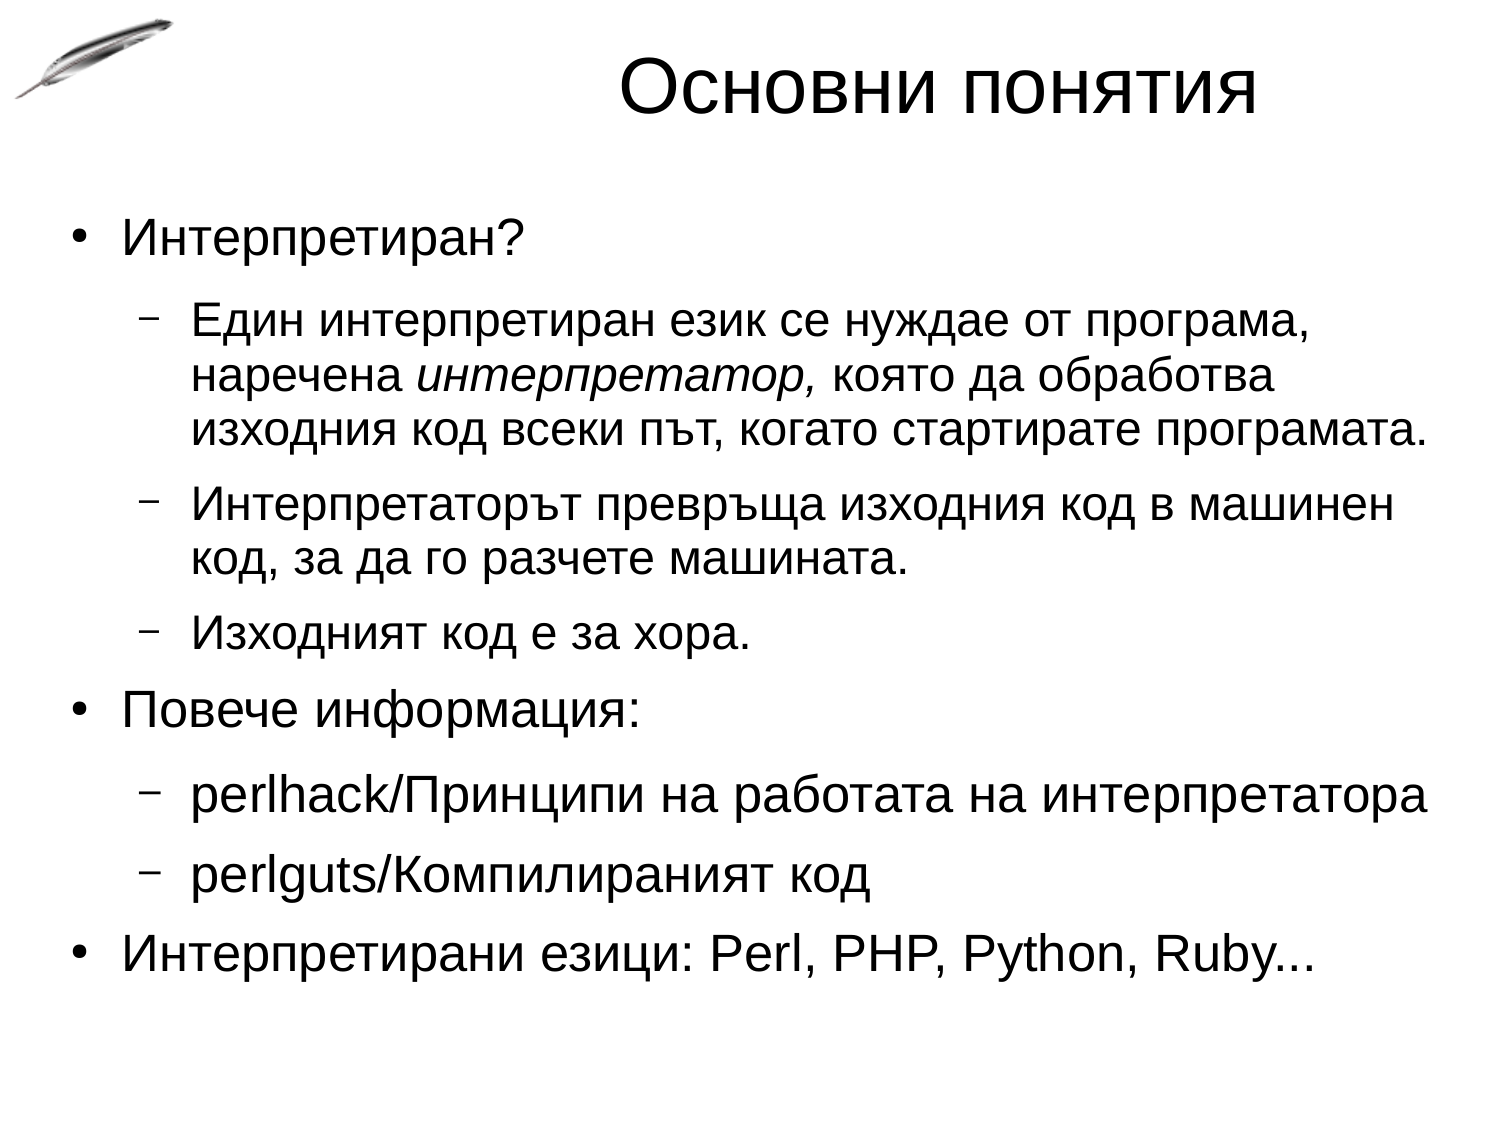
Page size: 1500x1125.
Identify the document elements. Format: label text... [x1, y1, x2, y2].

picture [11, 17, 179, 101]
title Основни понятия [419, 0, 1459, 176]
list Интерпретиран? Един интерпретиран език се нуждае от програма, наречена интерпретатор, която да обработва изходния код всеки път, когато стартирате програмата. Интерпретаторът превръща изходния код в машинен код, за да го разчете машината. Изходният код е за хора. Повече информация: perlhack/Принципи на работата на интерпретатора perlguts/Компилираният код Интерпретирани езици: Perl, PHP, Python, Ruby... [53, 207, 1447, 1084]
